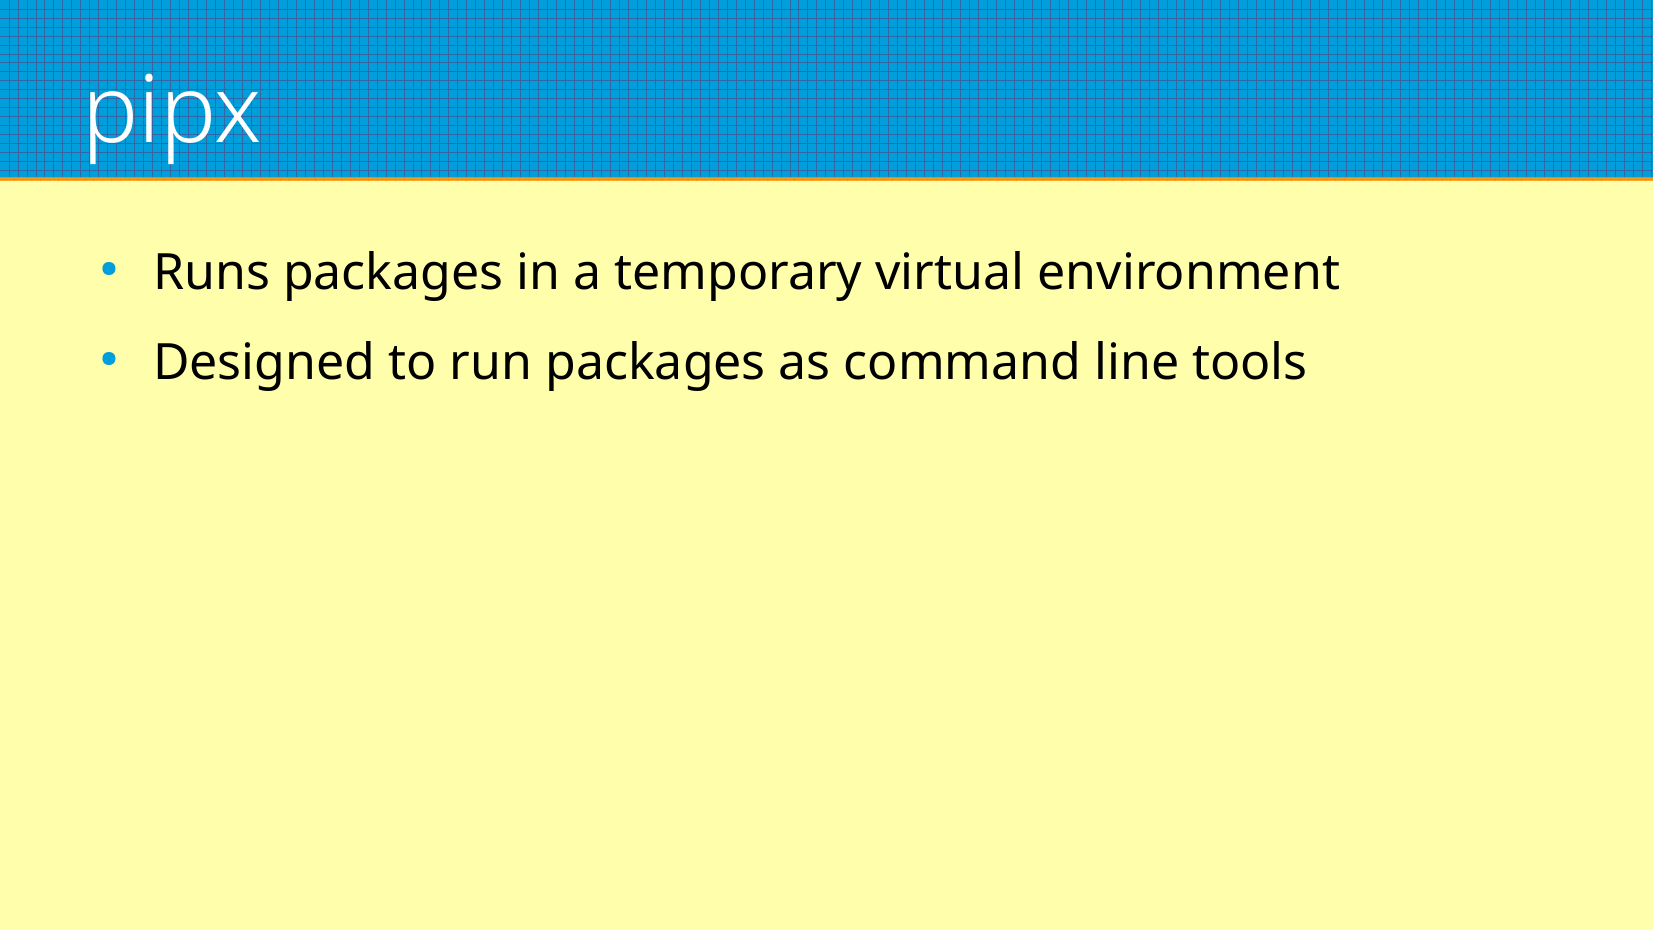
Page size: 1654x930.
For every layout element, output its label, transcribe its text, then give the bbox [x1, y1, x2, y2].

title pipx [82, 14, 1571, 171]
list Runs packages in a temporary virtual environment Designed to run packages as command line tools [82, 236, 1562, 810]
